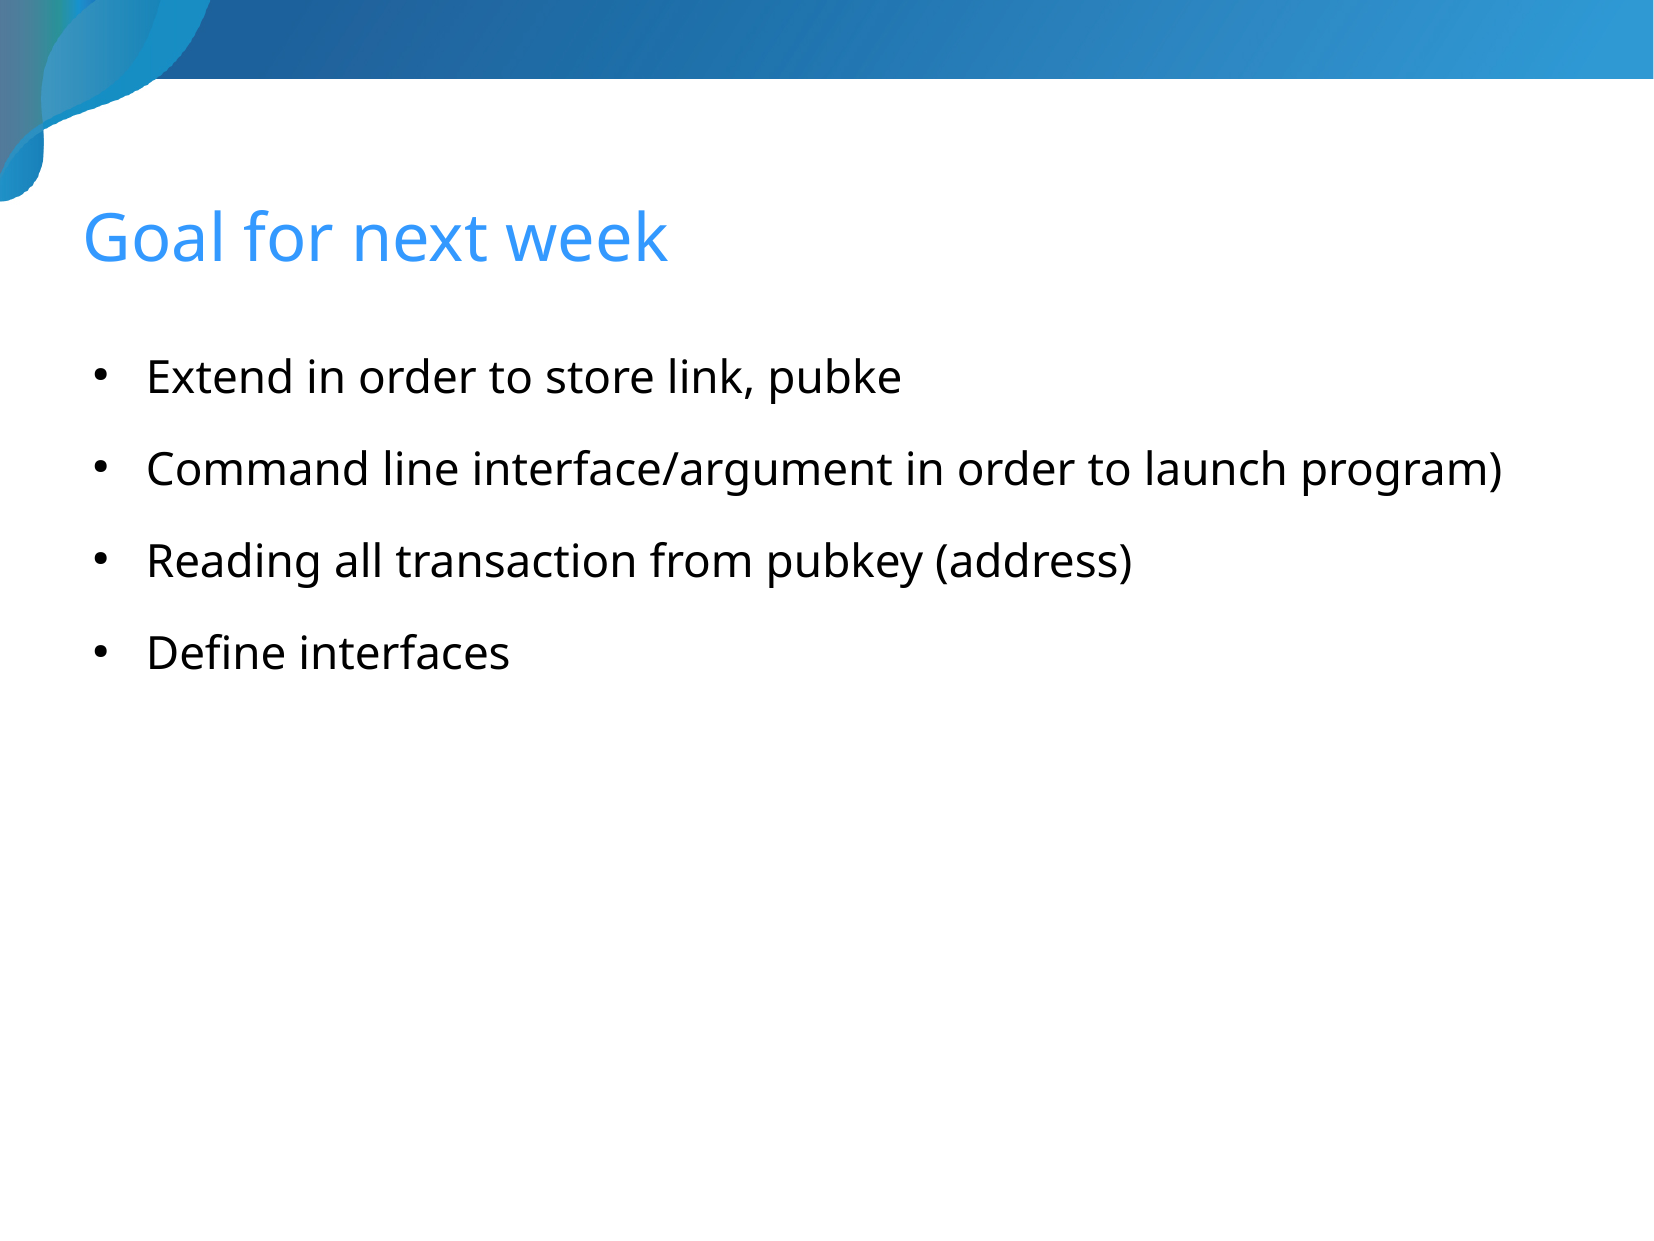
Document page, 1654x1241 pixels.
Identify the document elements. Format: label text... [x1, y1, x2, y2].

title Goal for next week [82, 139, 1571, 332]
picture [0, 0, 1654, 1241]
list Extend in order to store link, pubke Command line interface/argument in order to launch program) Reading all transaction from pubkey (address) Define interfaces [75, 344, 1564, 1241]
